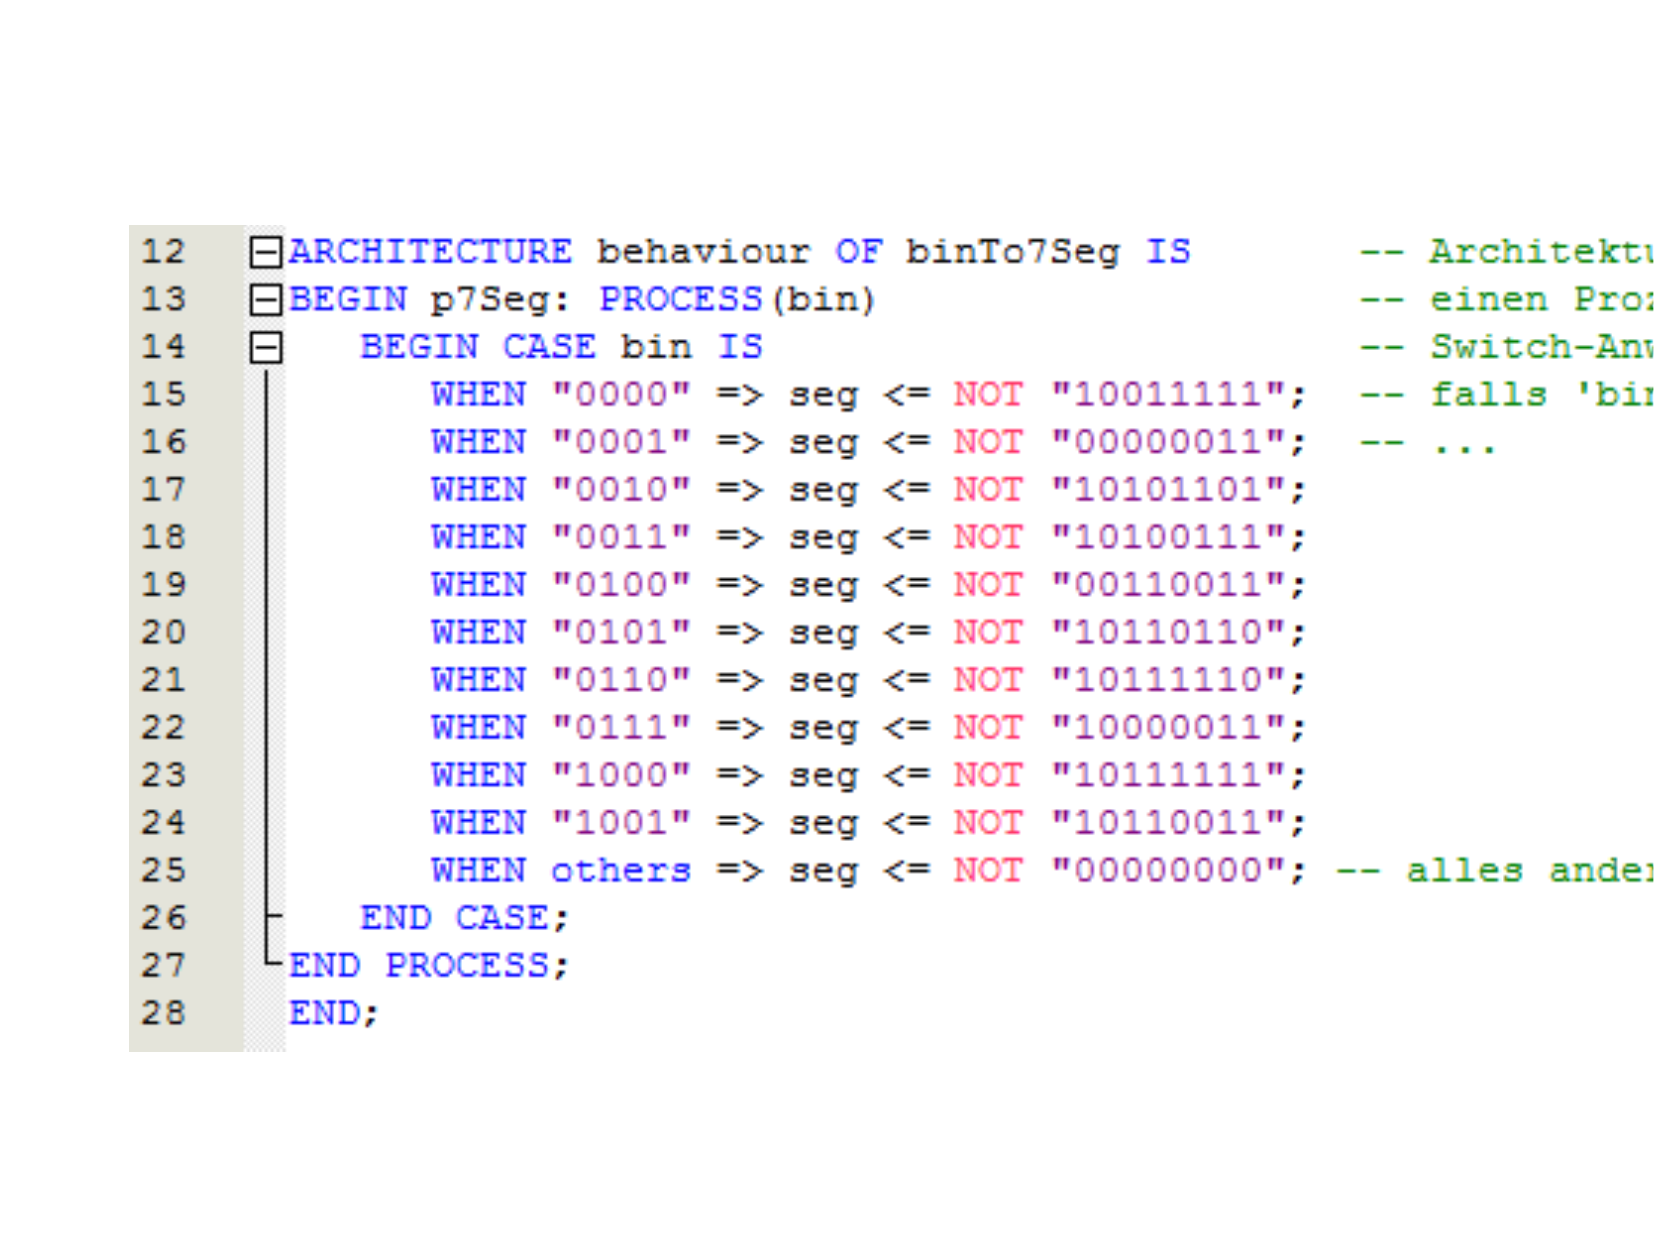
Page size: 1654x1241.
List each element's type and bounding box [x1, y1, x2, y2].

picture [129, 225, 1654, 1052]
